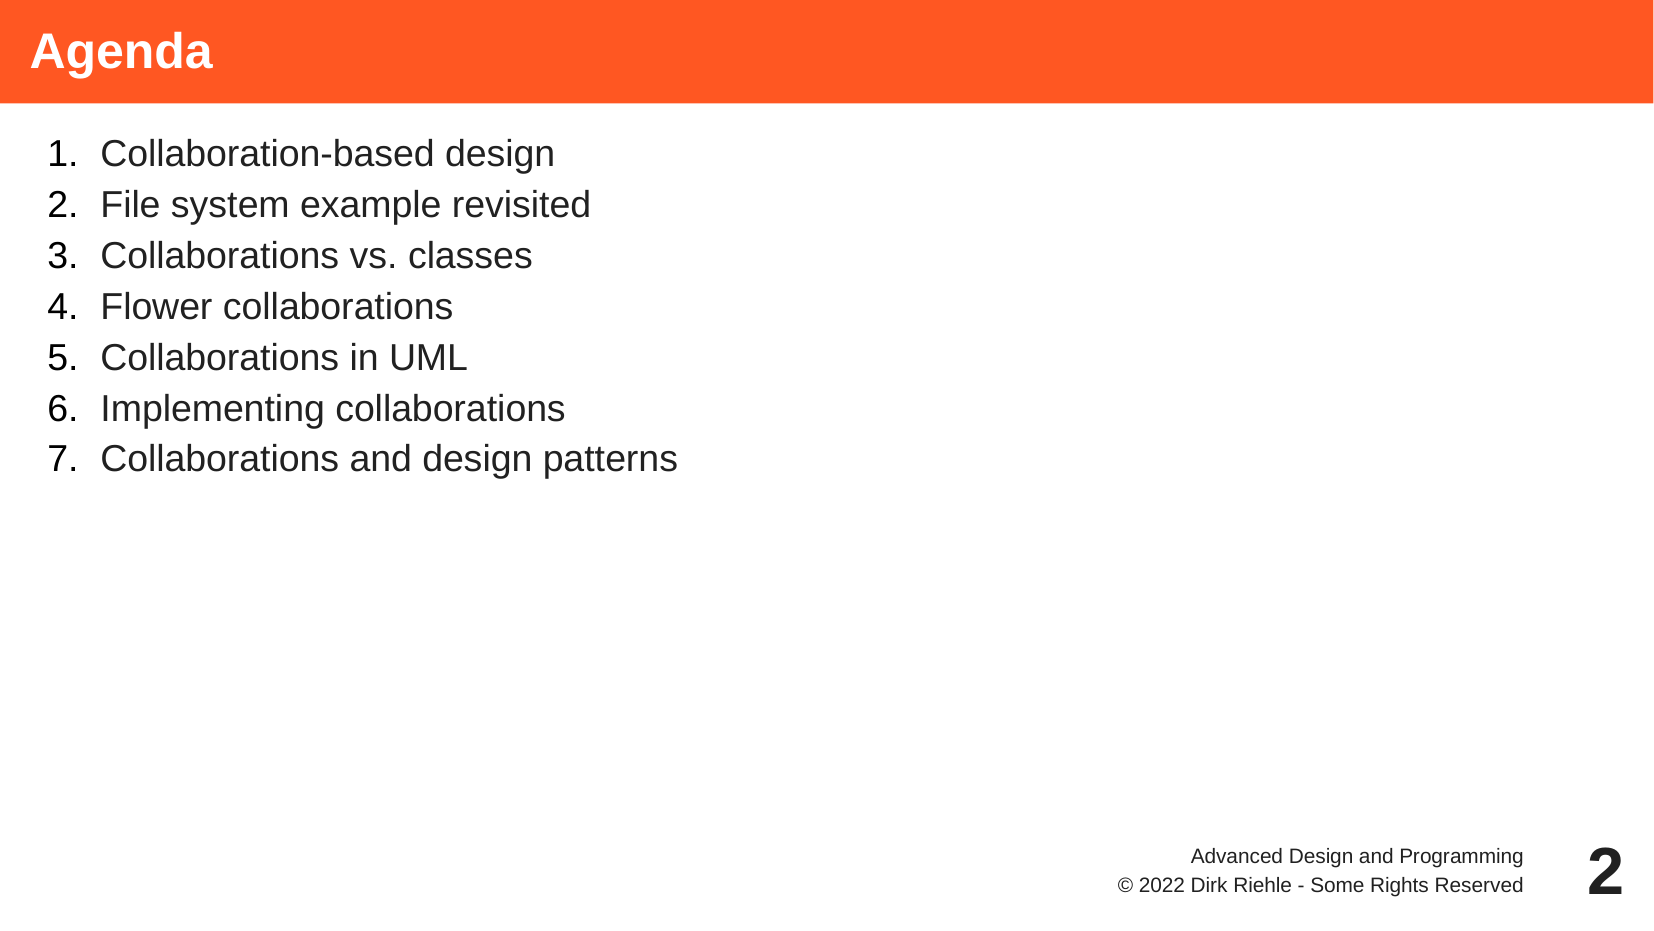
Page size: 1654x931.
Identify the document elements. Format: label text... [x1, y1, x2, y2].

list Collaboration-based design File system example revisited Collaborations vs. classes Flower collaborations Collaborations in UML Implementing collaborations Collaborations and design patterns [29, 132, 1625, 813]
title Agenda [0, 0, 1654, 104]
